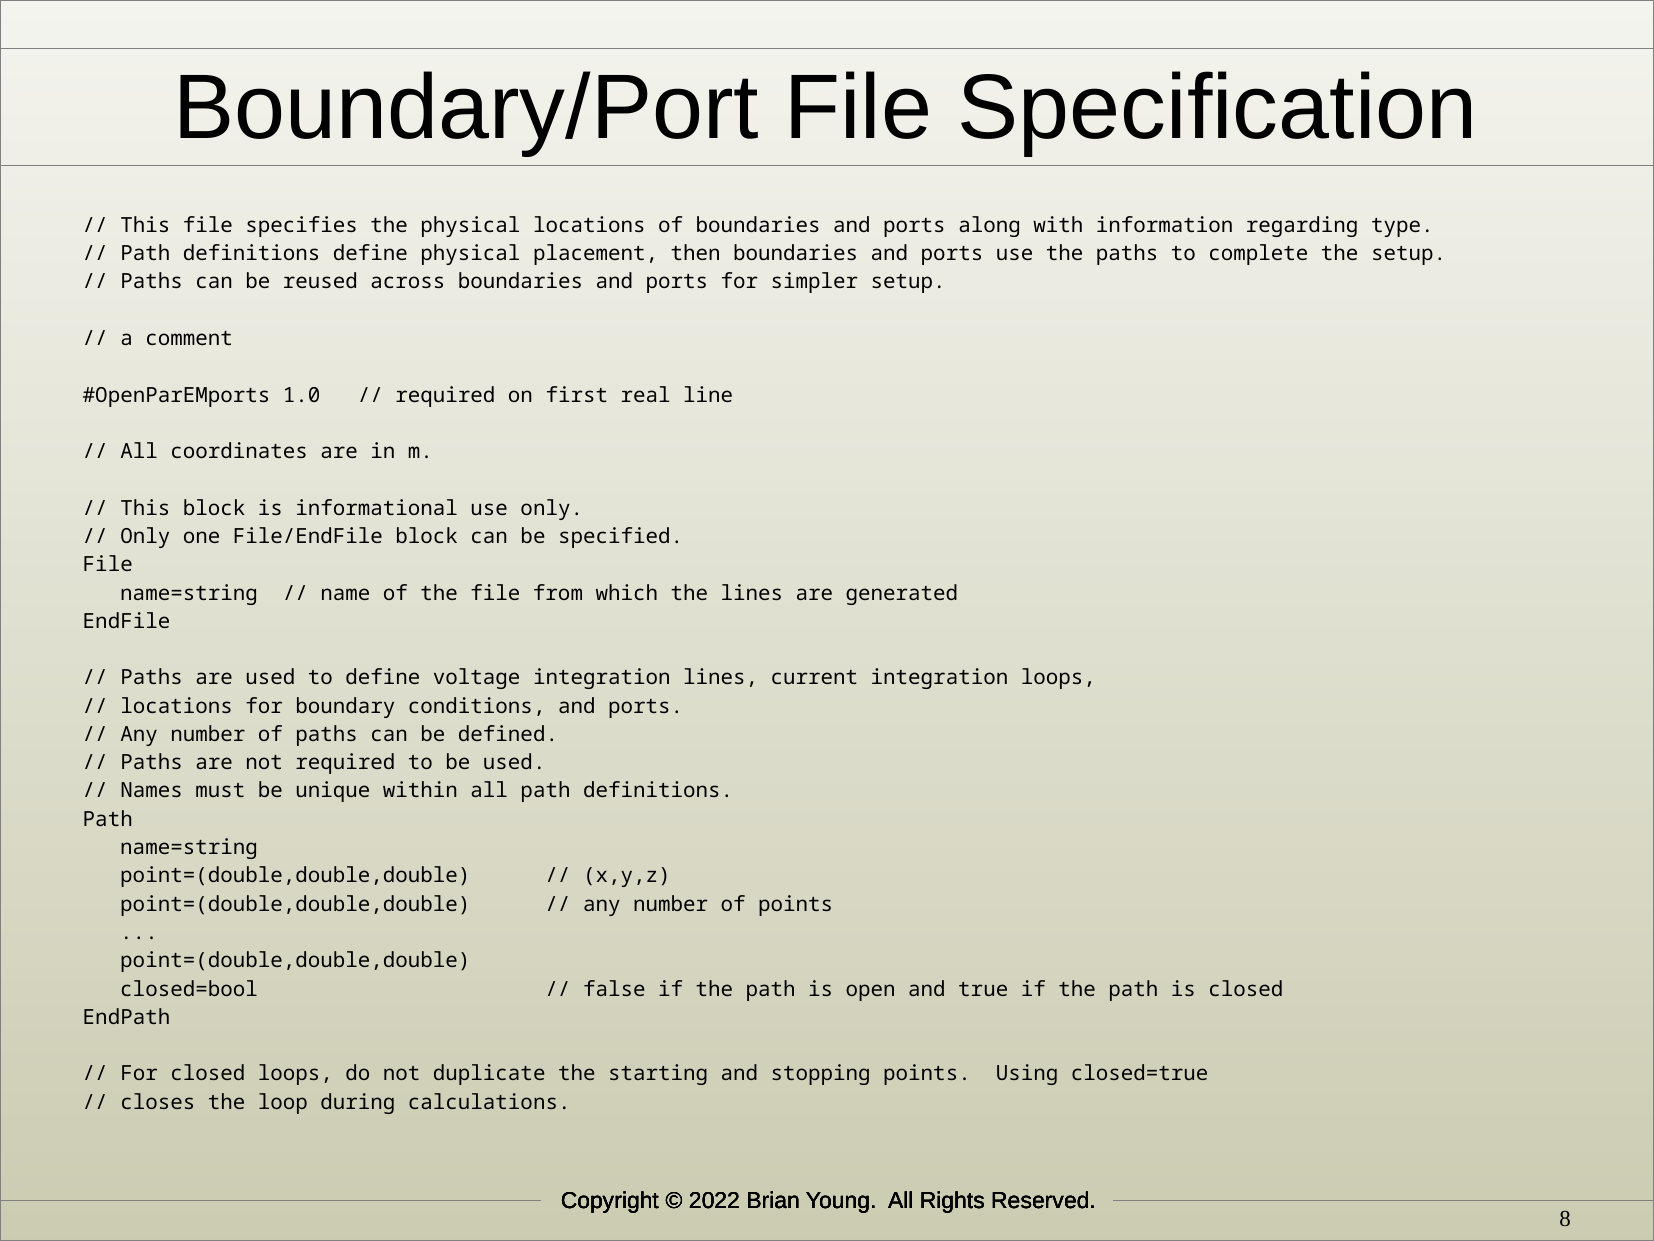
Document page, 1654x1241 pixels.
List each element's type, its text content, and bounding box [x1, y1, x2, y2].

list // This file specifies the physical locations of boundaries and ports along with information regarding type. // Path definitions define physical placement, then boundaries and ports use the paths to complete the setup. // Paths can be reused across boundaries and ports for simpler setup. // a comment #OpenParEMports 1.0 // required on first real line // All coordinates are in m. // This block is informational use only. // Only one File/EndFile block can be specified. File name=string // name of the file from which the lines are generated EndFile // Paths are used to define voltage integration lines, current integration loops, // locations for boundary conditions, and ports. // Any number of paths can be defined. // Paths are not required to be used. // Names must be unique within all path definitions. Path name=string point=(double,double,double) // (x,y,z) point=(double,double,double) // any number of points ... point=(double,double,double) closed=bool // false if the path is open and true if the path is closed EndPath // For closed loops, do not duplicate the starting and stopping points. Using closed=true // closes the loop during calculations. [82, 210, 1571, 1109]
title Boundary/Port File Specification [82, 49, 1571, 166]
